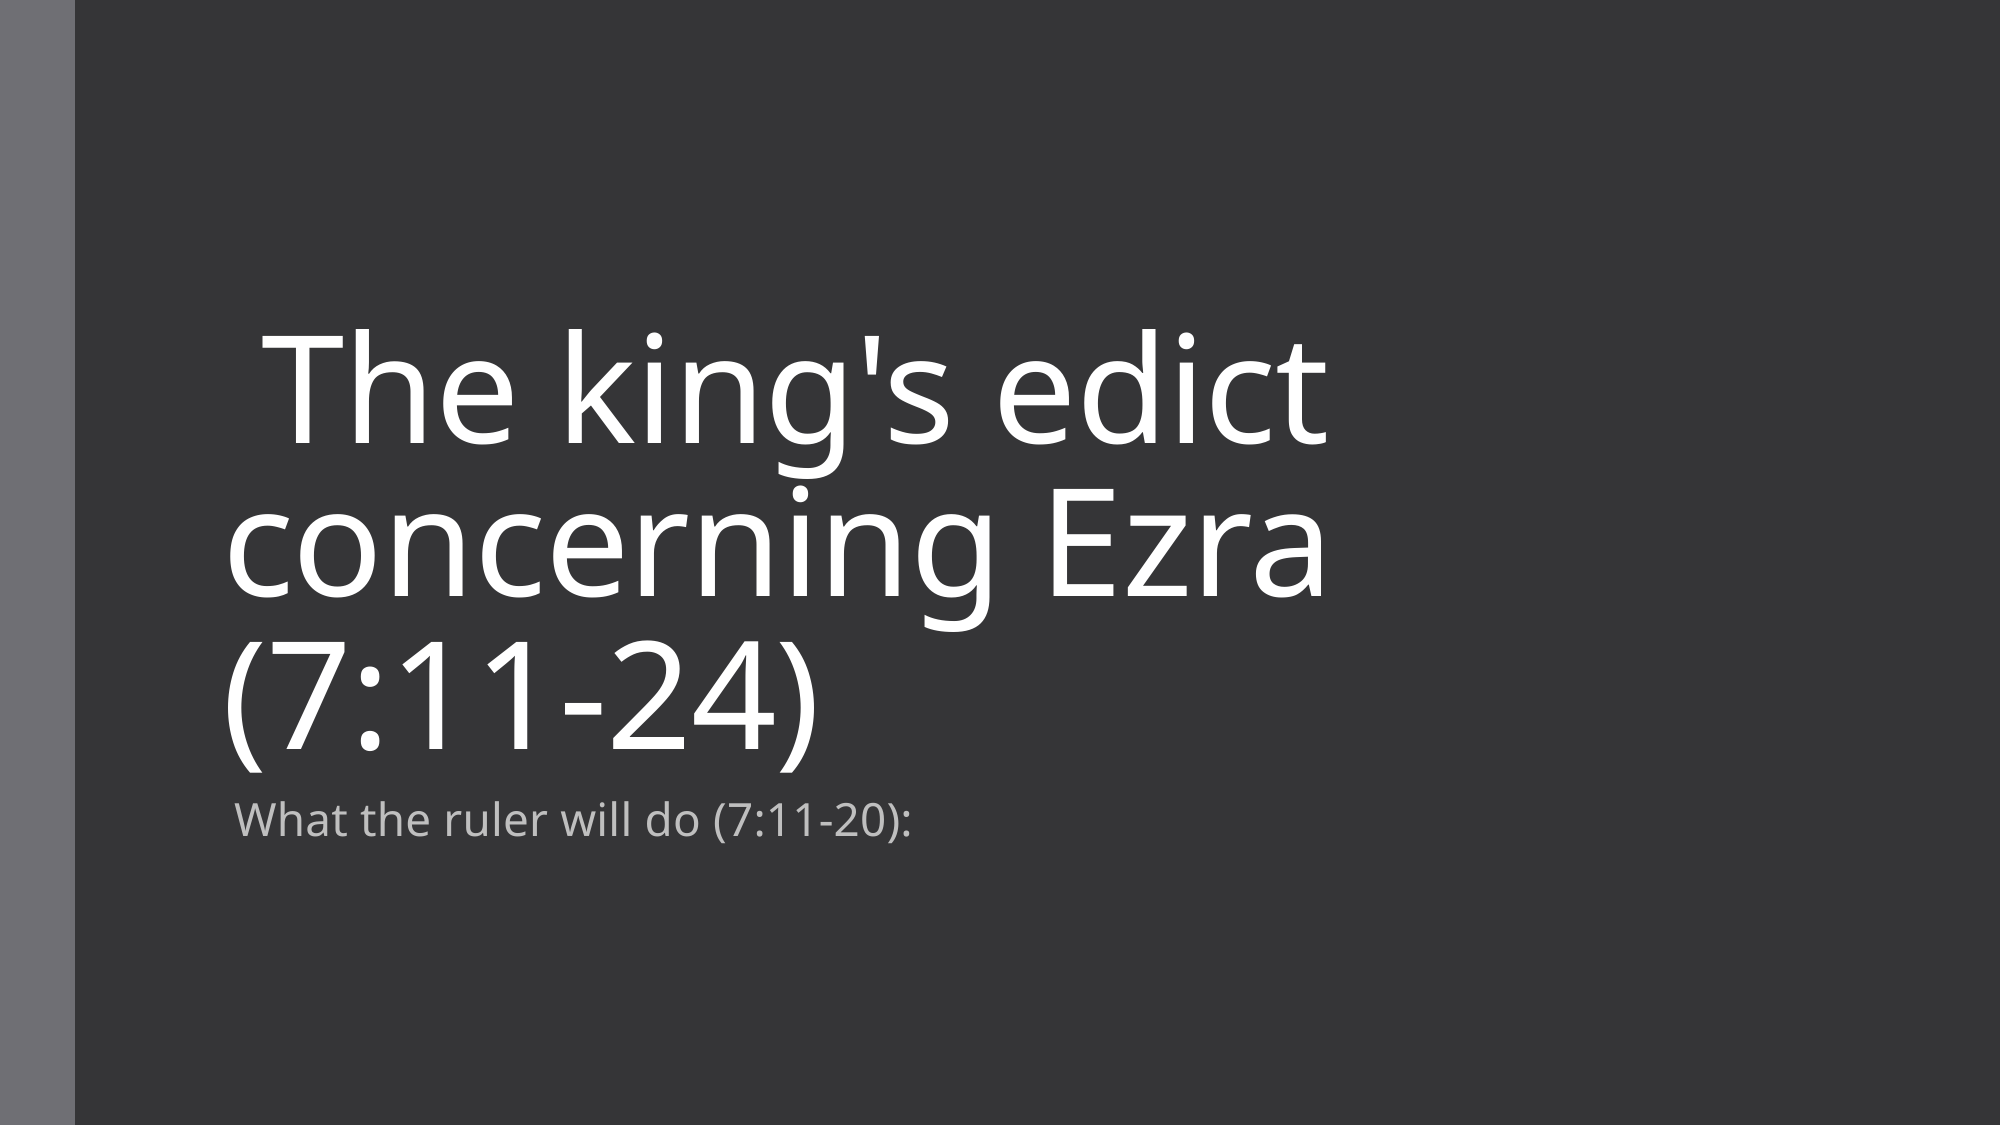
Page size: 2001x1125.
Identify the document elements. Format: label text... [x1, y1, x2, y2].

subtitle What the ruler will do (7:11-20): [206, 787, 1752, 1066]
title The king's edict concerning Ezra (7:11-24) [206, 124, 1752, 787]
